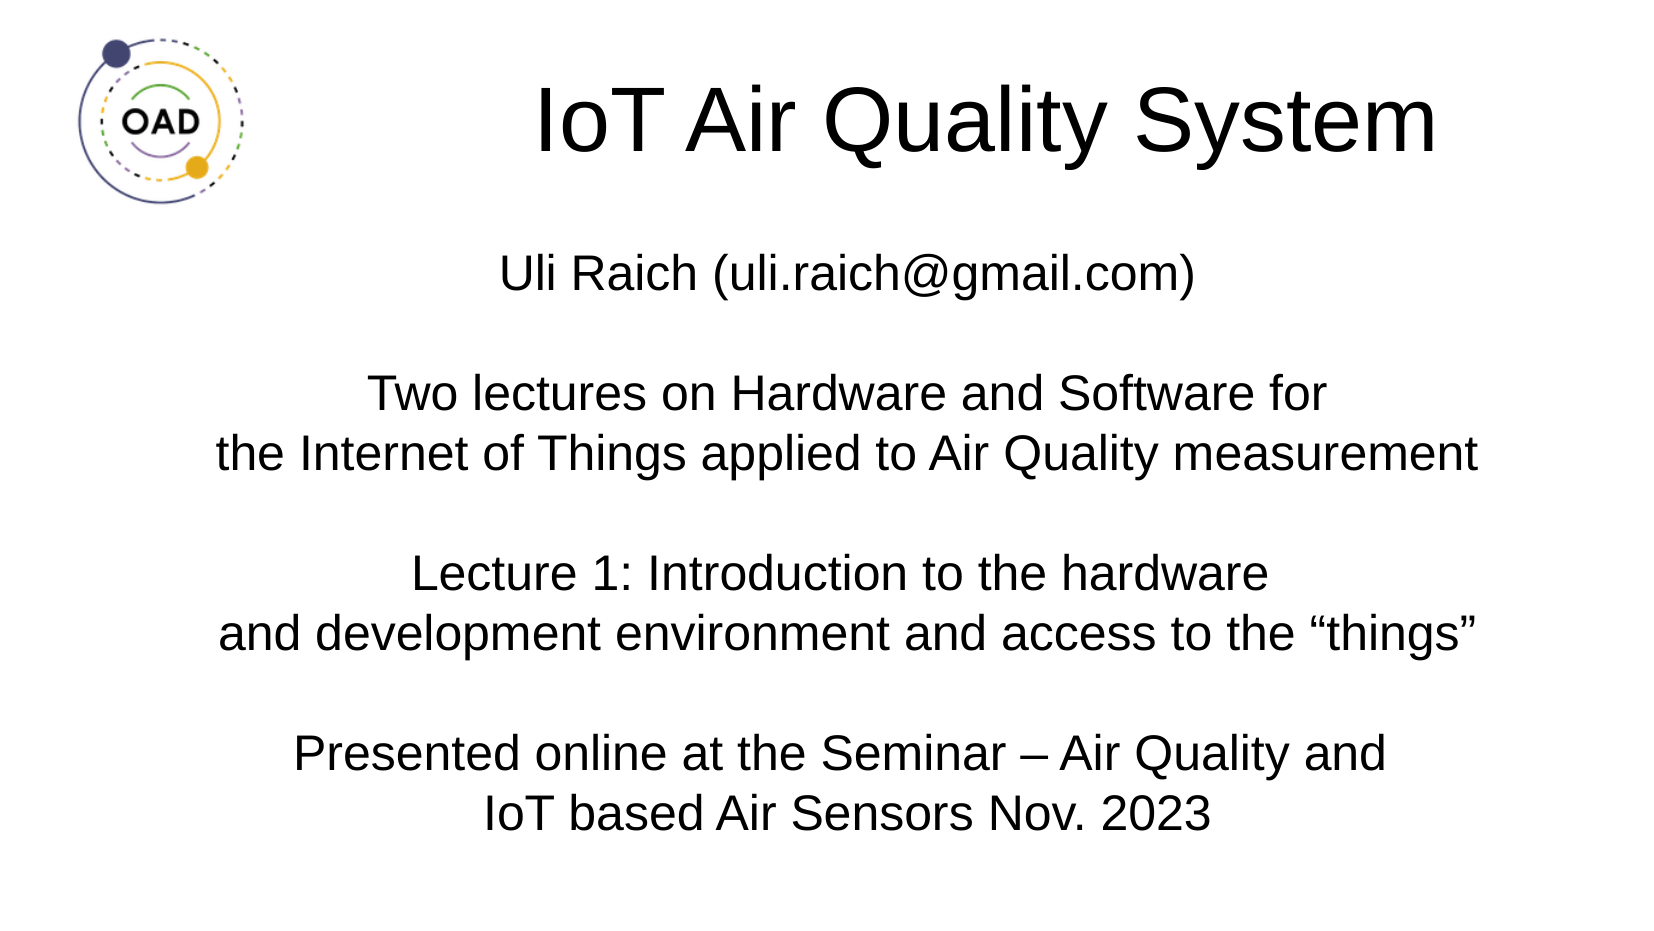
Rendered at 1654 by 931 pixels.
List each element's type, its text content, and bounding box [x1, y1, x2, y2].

subtitle Uli Raich (uli.raich@gmail.com) Two lectures on Hardware and Software for the Internet of Things applied to Air Quality measurement Lecture 1: Introduction to the hardware and development environment and access to the “things” Presented online at the Seminar – Air Quality and IoT based Air Sensors Nov. 2023 [82, 217, 1613, 863]
picture [37, 24, 279, 225]
title IoT Air Quality System [403, 37, 1571, 193]
